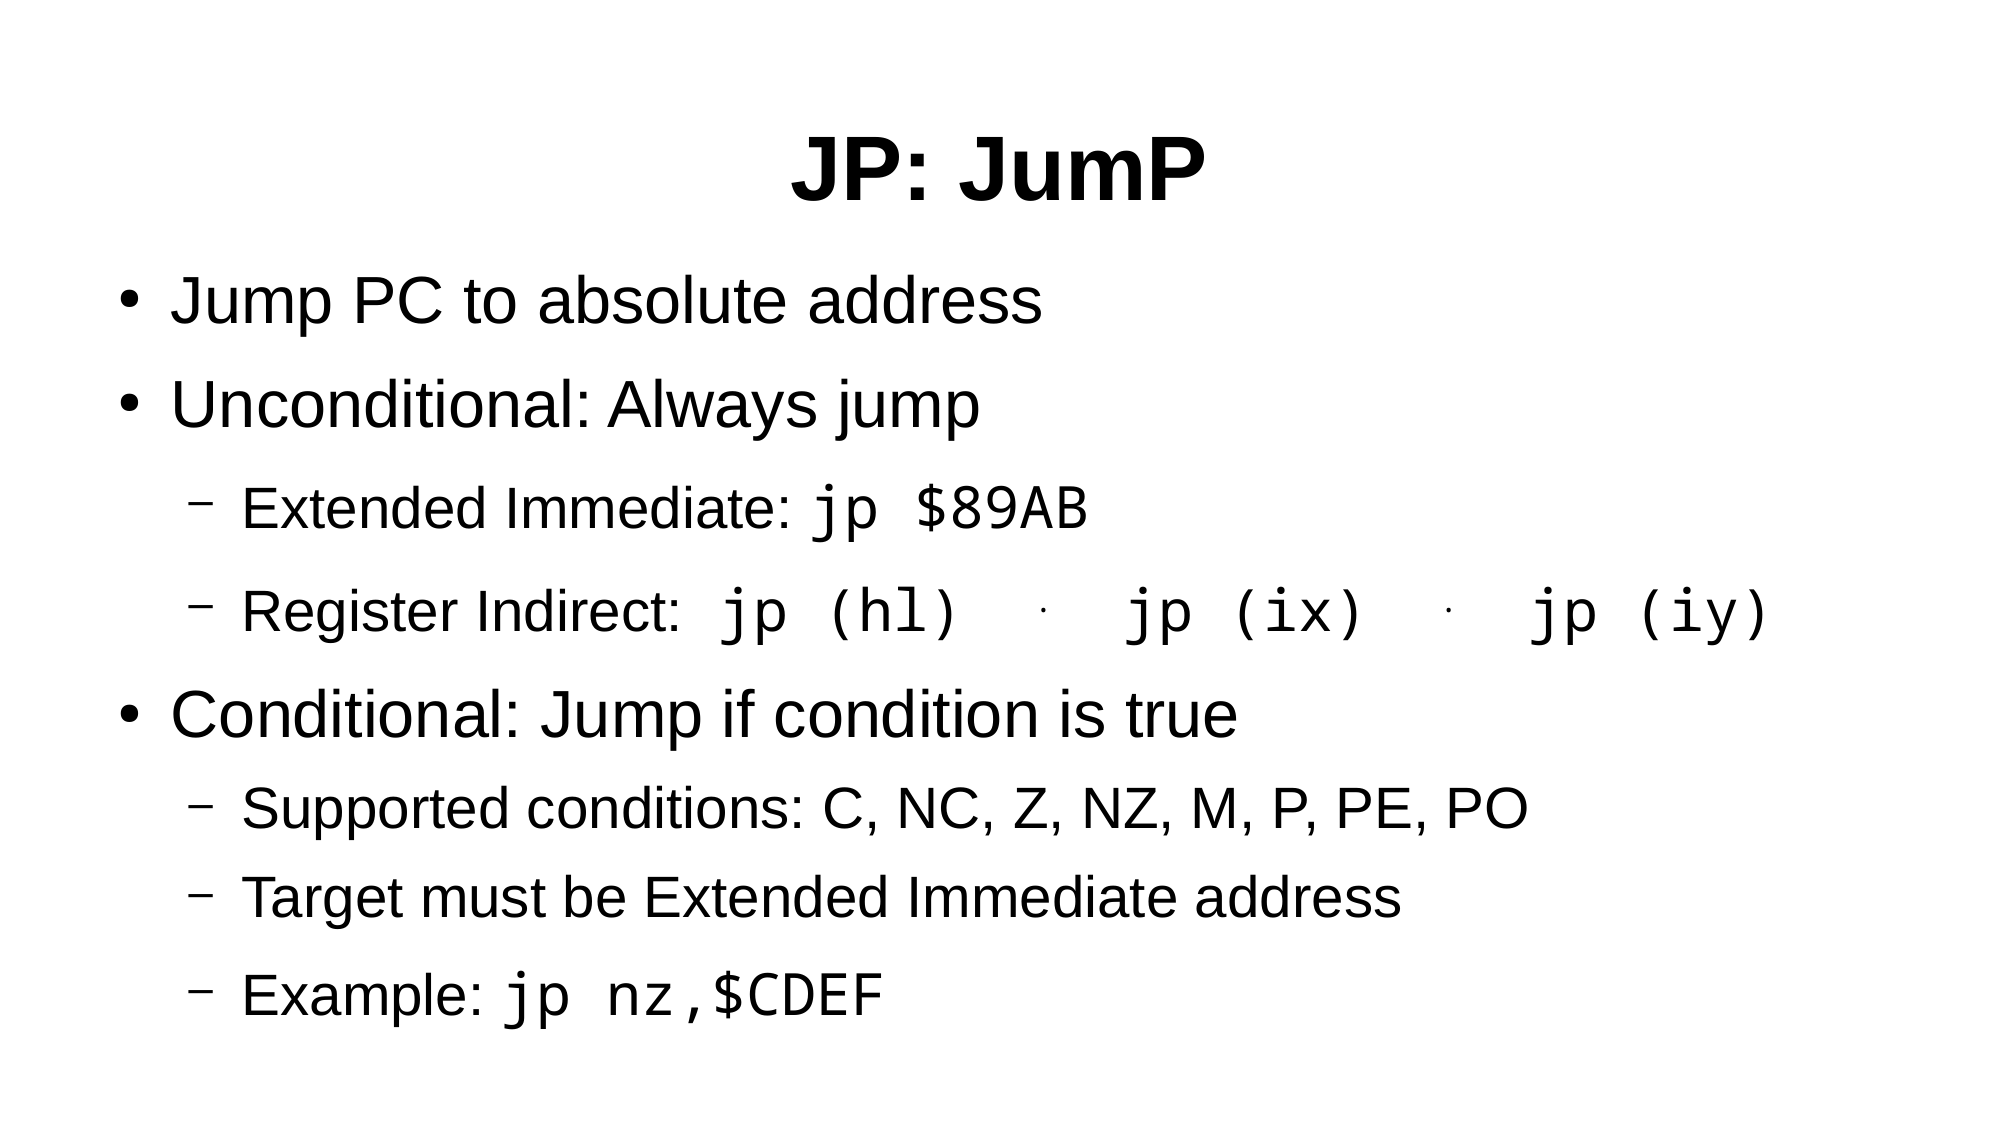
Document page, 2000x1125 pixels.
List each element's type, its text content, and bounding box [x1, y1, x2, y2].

title JP: JumP [137, 59, 1862, 263]
list Jump PC to absolute address Unconditional: Always jump Extended Immediate: jp $89AB Register Indirect: jp (hl) . jp (ix) . jp (iy) Conditional: Jump if condition is true Supported conditions: C, NC, Z, NZ, M, P, PE, PO Target must be Extended Immediate address Example: jp nz,$CDEF [99, 263, 1935, 1066]
